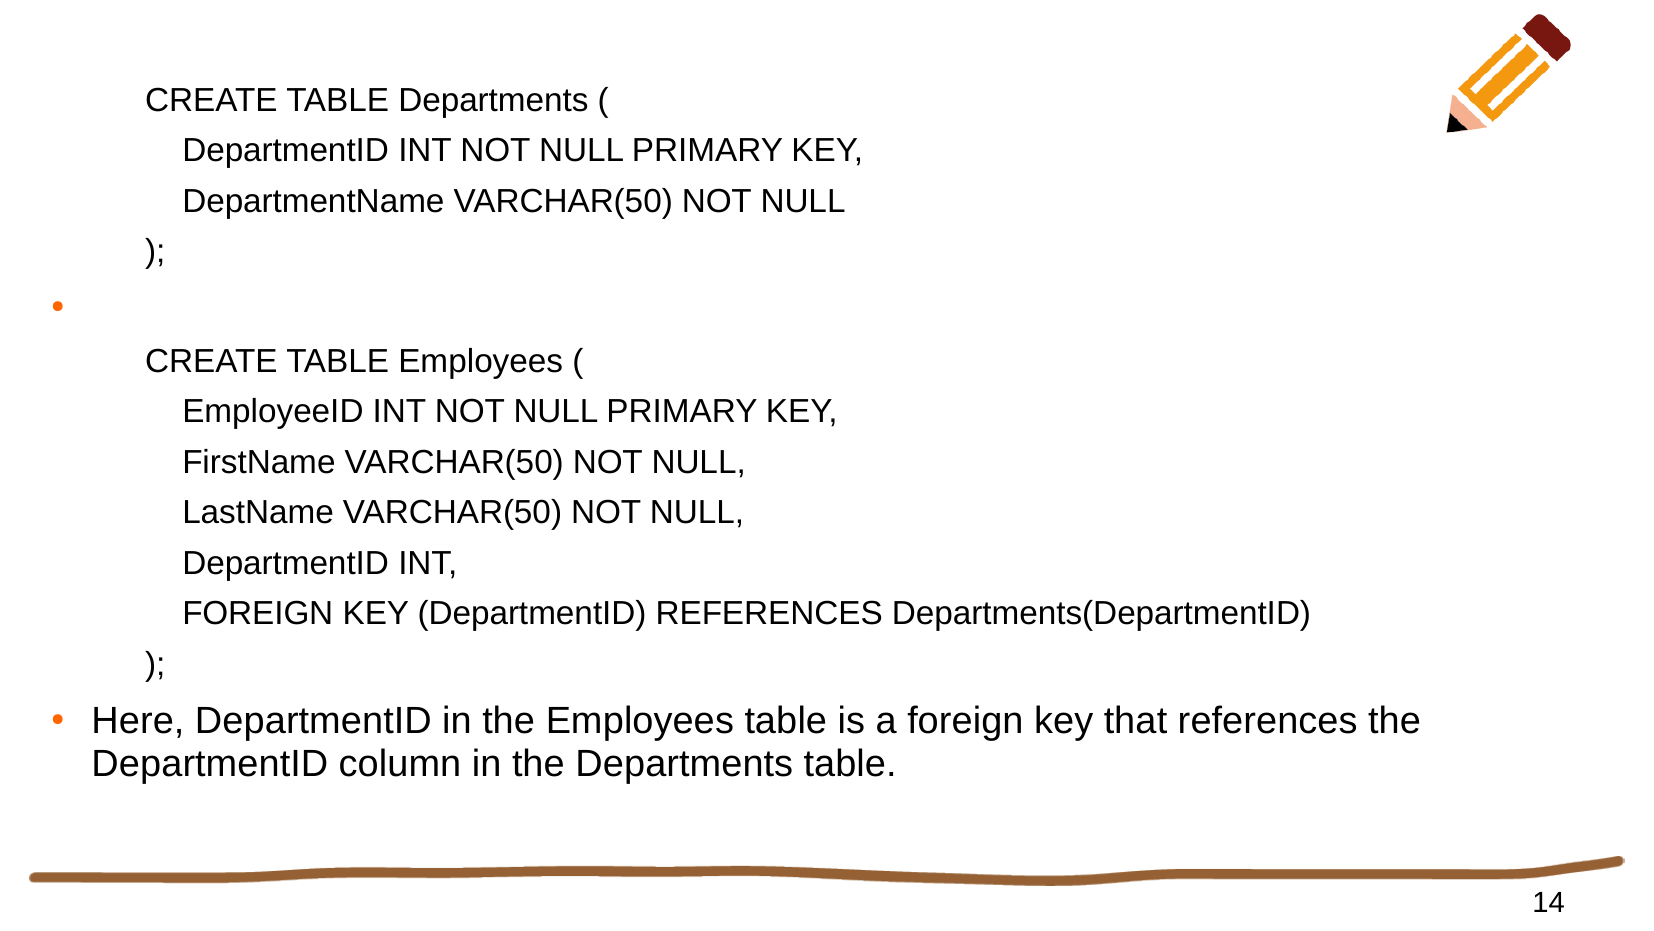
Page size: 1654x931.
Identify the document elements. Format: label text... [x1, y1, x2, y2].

picture [29, 856, 1625, 886]
picture [1446, 14, 1571, 81]
list CREATE TABLE Departments ( DepartmentID INT NOT NULL PRIMARY KEY, DepartmentName VARCHAR(50) NOT NULL ); CREATE TABLE Employees ( EmployeeID INT NOT NULL PRIMARY KEY, FirstName VARCHAR(50) NOT NULL, LastName VARCHAR(50) NOT NULL, DepartmentID INT, FOREIGN KEY (DepartmentID) REFERENCES Departments(DepartmentID) ); Here, DepartmentID in the Employees table is a foreign key that references the DepartmentID column in the Departments table. [37, 81, 1576, 788]
